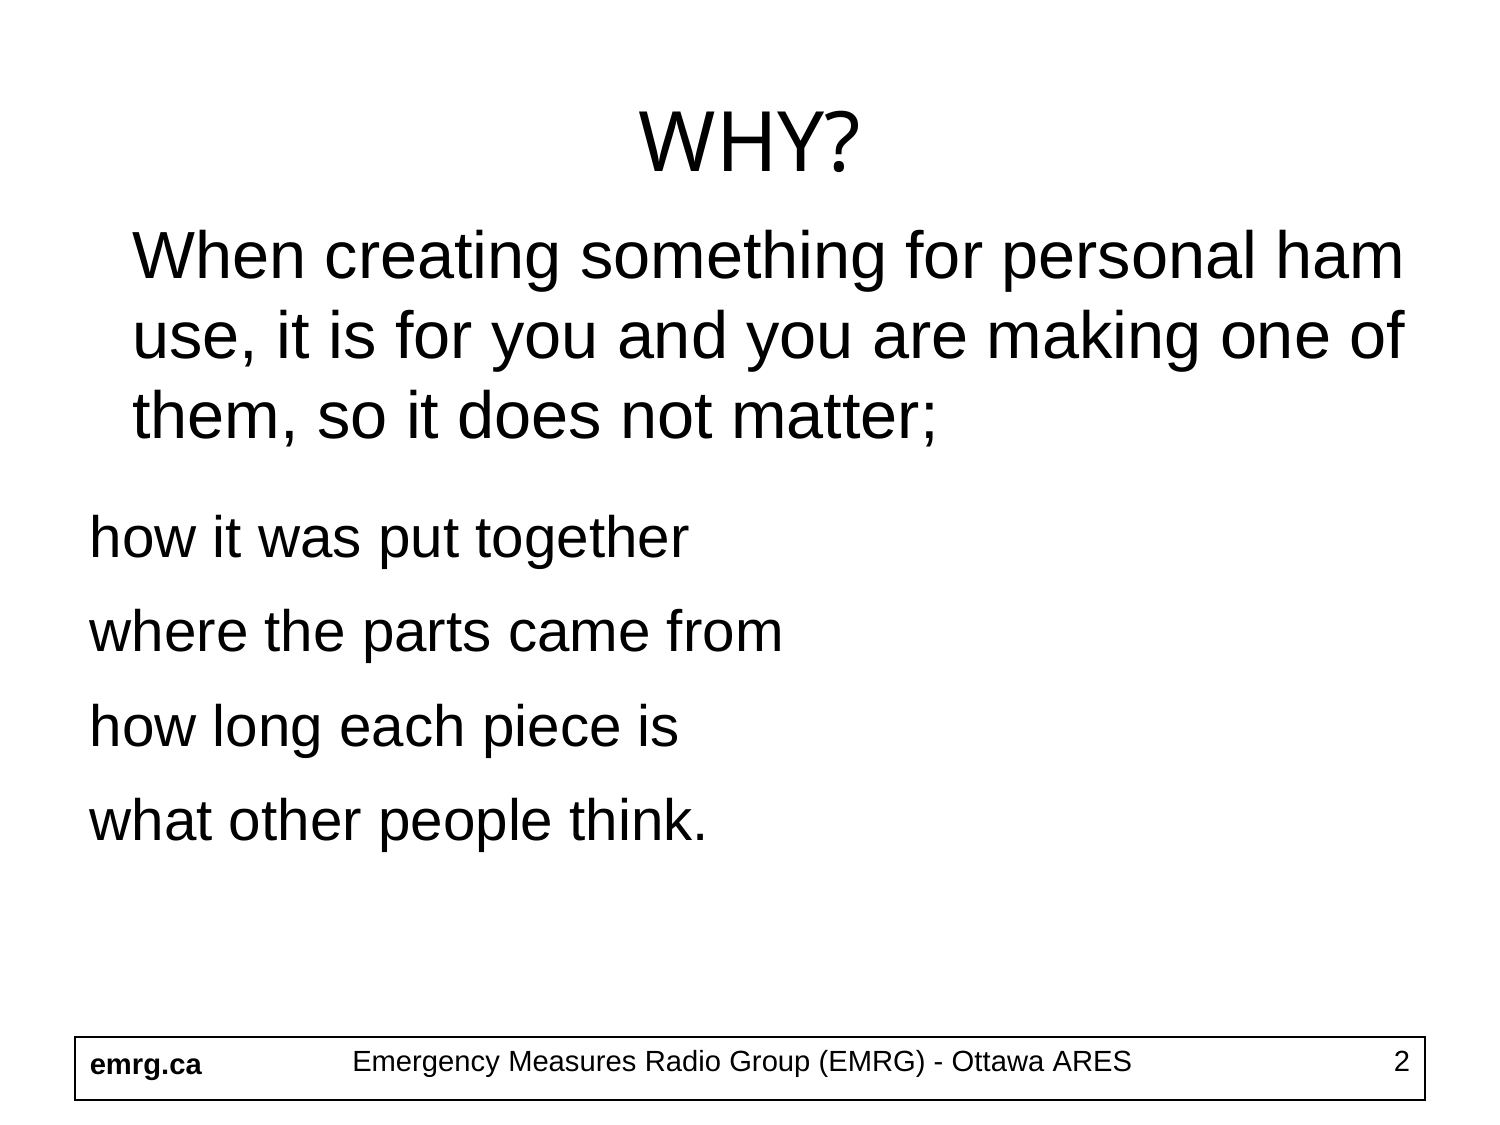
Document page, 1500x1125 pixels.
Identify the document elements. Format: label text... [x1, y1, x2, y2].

title WHY? [75, 45, 1426, 233]
text_box When creating something for personal ham use, it is for you and you are making one of them, so it does not matter; [117, 203, 1425, 460]
list how it was put together where the parts came from how long each piece is what other people think. [75, 497, 1426, 1003]
